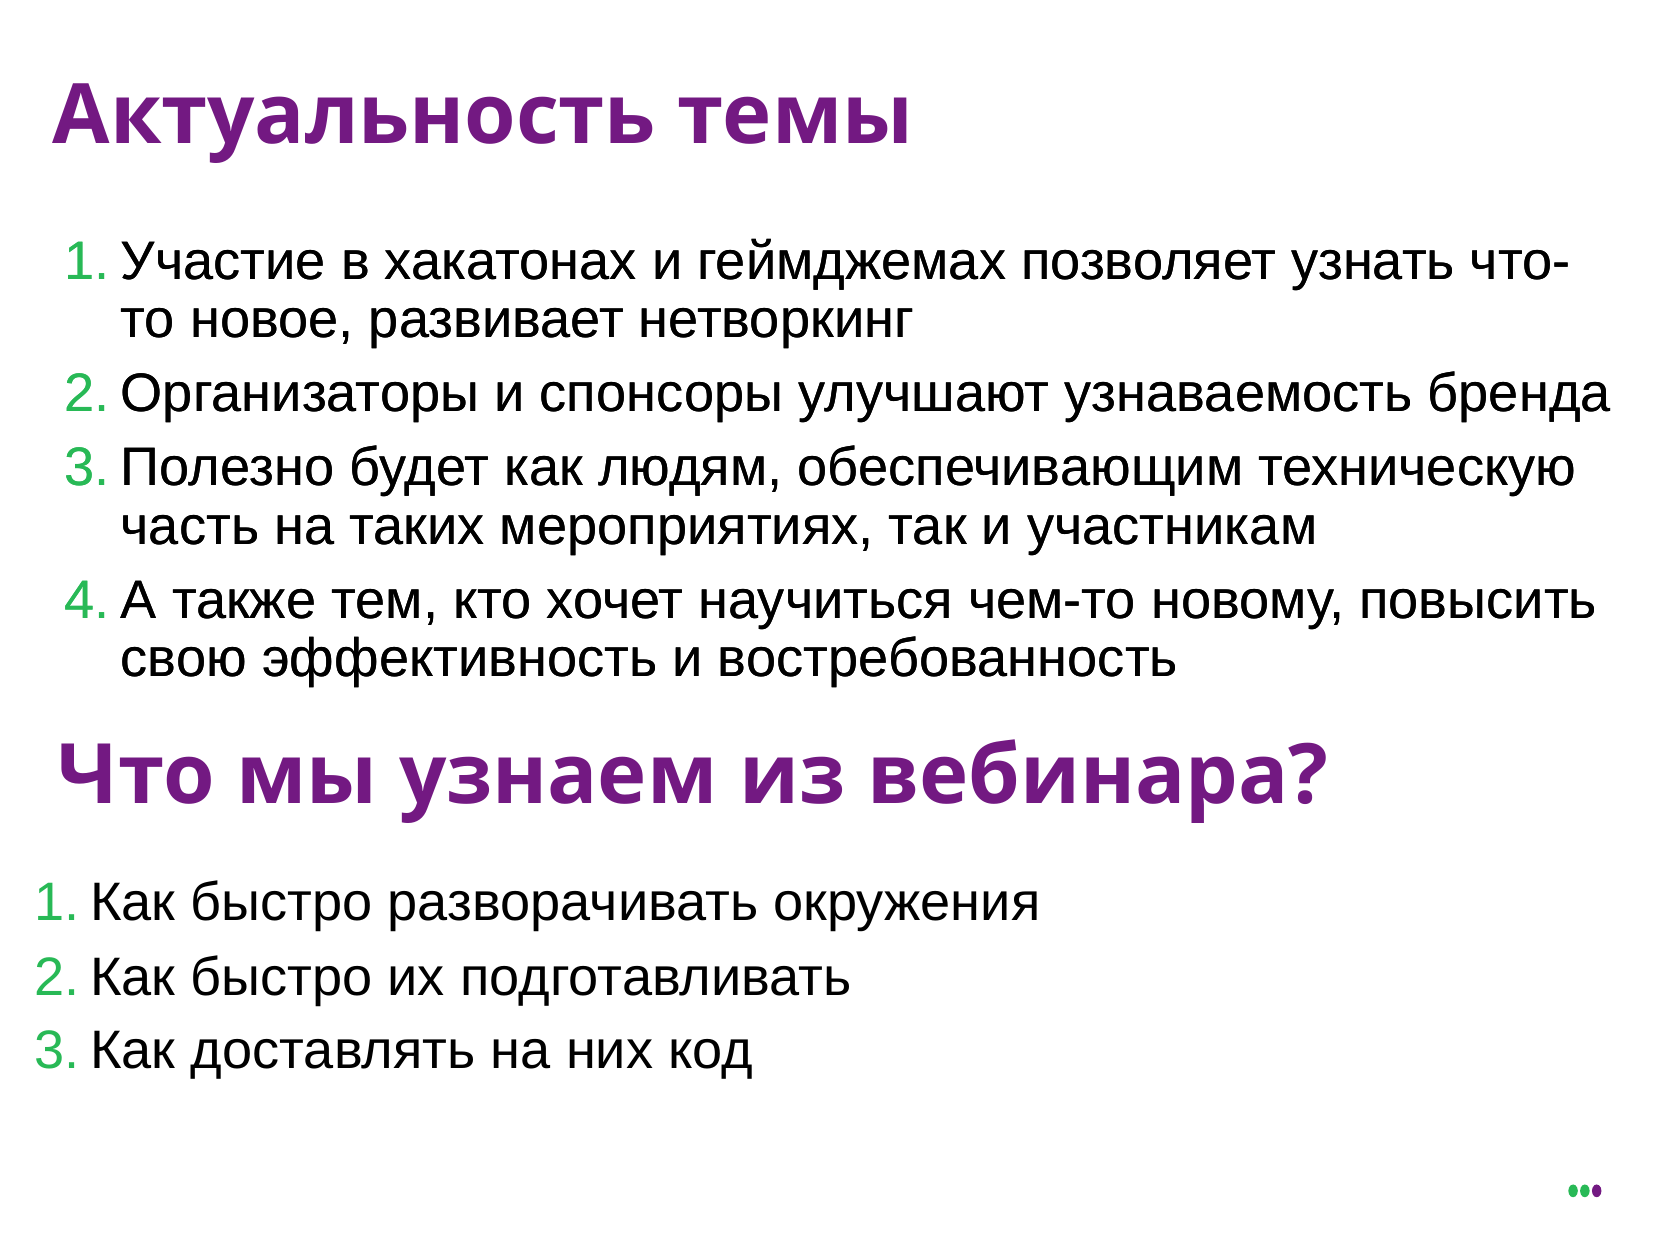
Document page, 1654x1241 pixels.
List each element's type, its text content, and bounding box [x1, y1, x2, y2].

title Актуальность темы [52, 60, 1602, 203]
title Что мы узнаем из вебинара? [57, 719, 1607, 863]
list Участие в хакатонах и геймджемах позволяет узнать что-то новое, развивает нетворкинг Организаторы и спонсоры улучшают узнаваемость бренда Полезно будет как людям, обеспечивающим техническую часть на таких мероприятиях, так и участникам А также тем, кто хочет научиться чем-то новому, повысить свою эффективность и востребованность [64, 232, 1614, 709]
list Как быстро разворачивать окружения Как быстро их подготавливать Как доставлять на них код [34, 874, 1583, 1170]
